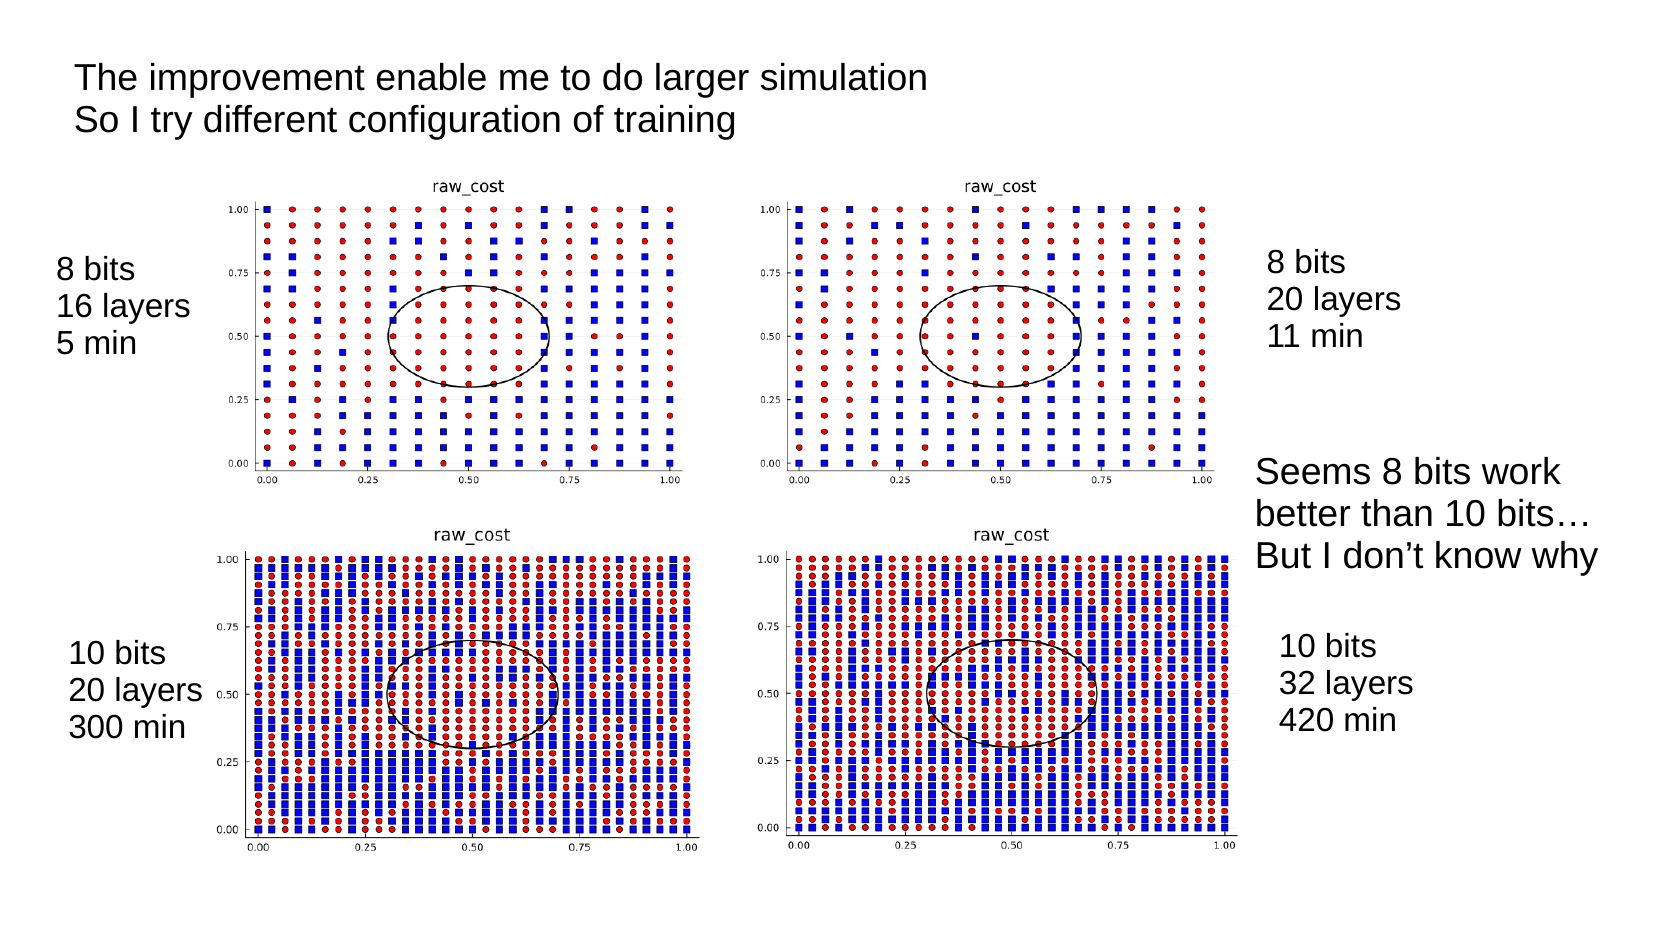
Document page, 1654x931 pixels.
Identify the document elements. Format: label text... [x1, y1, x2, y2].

text_box Seems 8 bits work better than 10 bits… But I don’t know why [1240, 442, 1625, 584]
text_box 8 bits 20 layers 11 min [1251, 236, 1417, 363]
picture [206, 525, 709, 861]
text_box 10 bits 32 layers 420 min [1264, 620, 1430, 746]
picture [747, 525, 1247, 859]
picture [218, 177, 691, 493]
text_box 8 bits 16 layers 5 min [41, 243, 207, 369]
text_box 10 bits 20 layers 300 min [53, 626, 219, 753]
text_box The improvement enable me to do larger simulation So I try different configuration of training [59, 48, 1152, 148]
picture [750, 177, 1223, 493]
